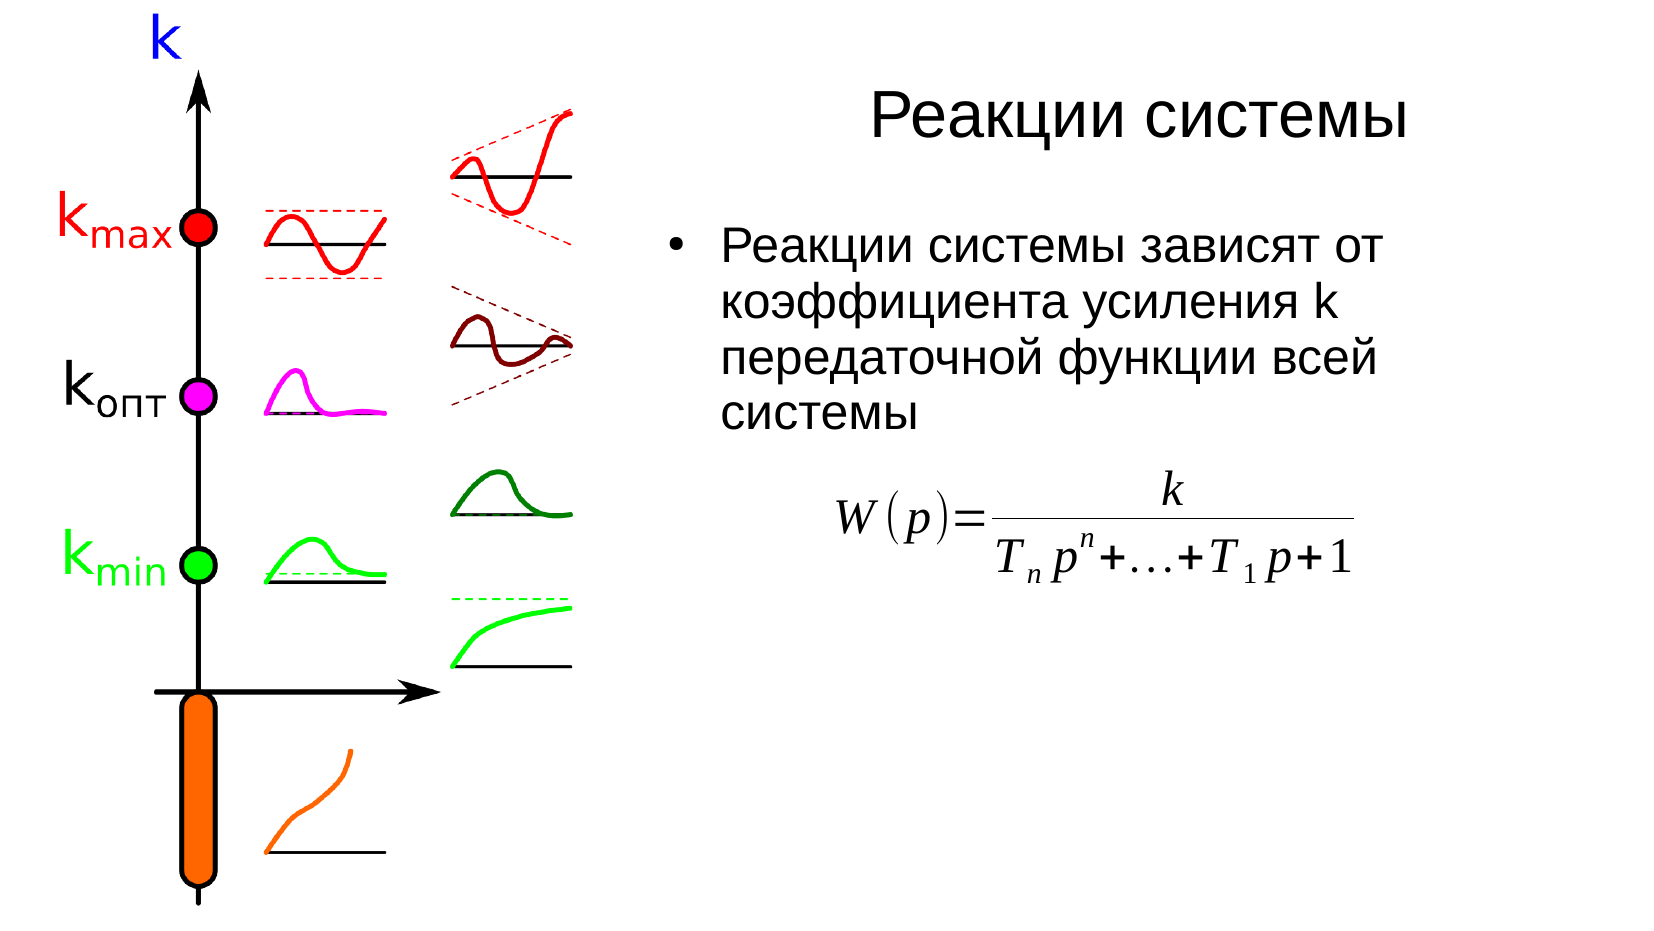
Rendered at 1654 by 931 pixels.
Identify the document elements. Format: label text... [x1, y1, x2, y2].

chart [826, 461, 1362, 591]
picture [29, 0, 621, 931]
title Реакции системы [708, 37, 1571, 193]
list Реакции системы зависят от коэффициента усиления k передаточной функции всей системы [649, 217, 1571, 443]
